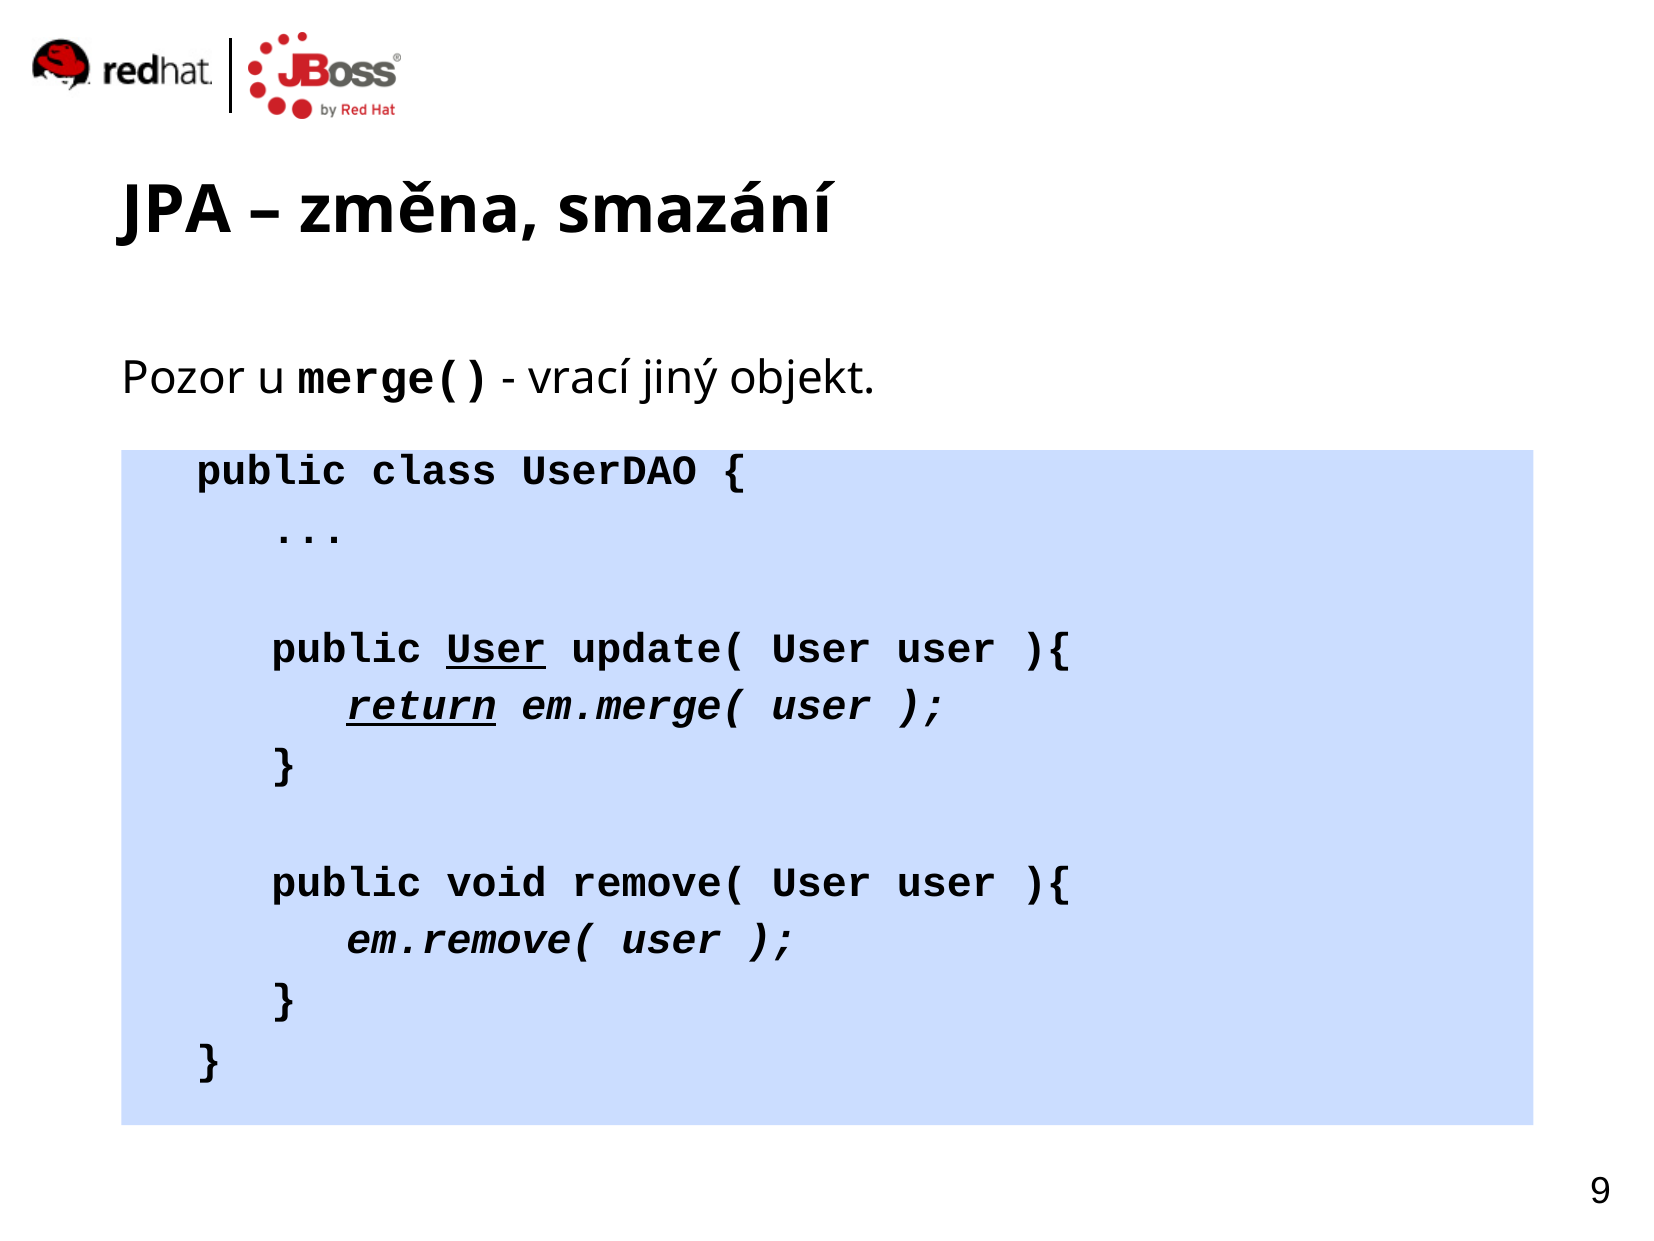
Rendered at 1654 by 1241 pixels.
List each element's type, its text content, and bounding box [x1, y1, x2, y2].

picture [31, 37, 212, 98]
title JPA – změna, smazání [121, 110, 1534, 303]
list public class UserDAO { ... public User update( User user ){ return em.merge( user ); } public void remove( User user ){ em.remove( user ); } } [121, 450, 1534, 1126]
list Pozor u merge() - vrací jiný objekt. [121, 344, 1534, 413]
picture [248, 32, 401, 110]
